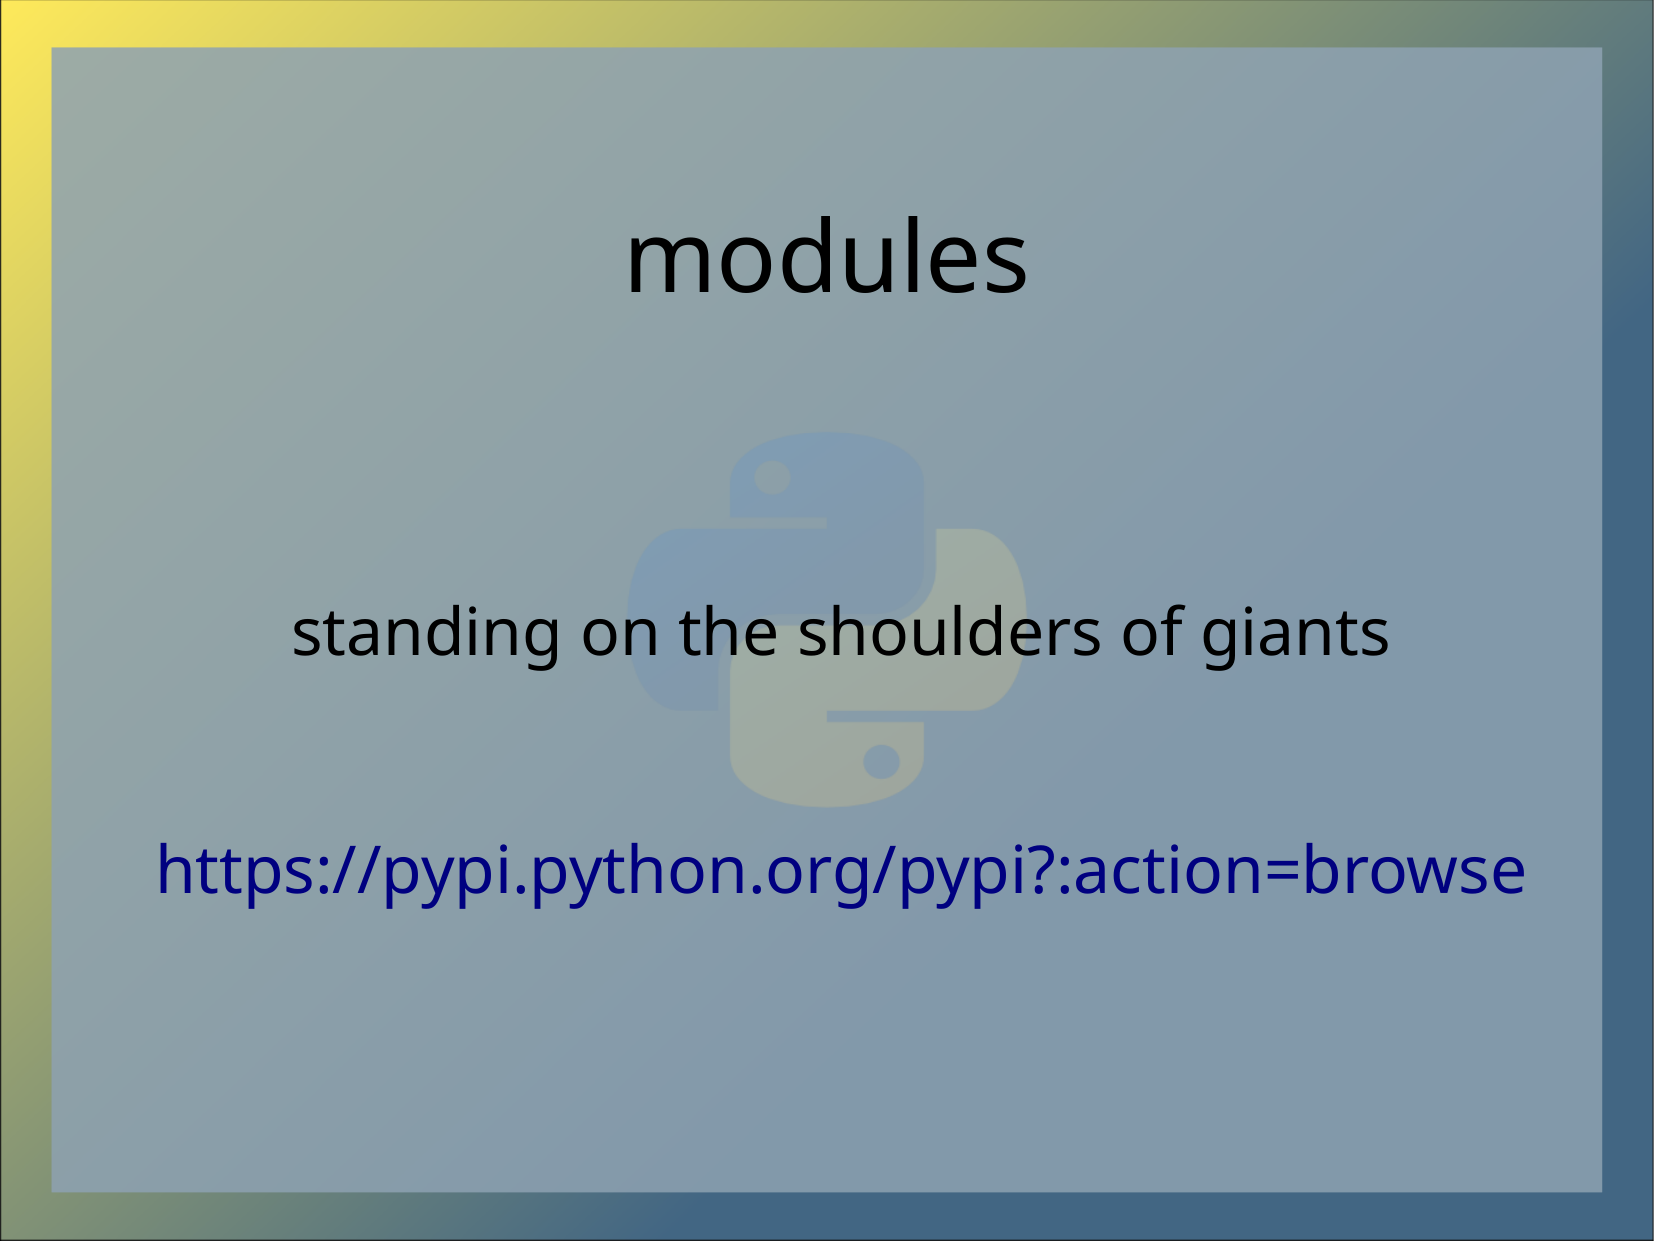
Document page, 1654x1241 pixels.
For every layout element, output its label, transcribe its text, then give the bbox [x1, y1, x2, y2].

title modules [82, 150, 1571, 358]
list standing on the shoulders of giants https://pypi.python.org/pypi?:action=browse [82, 585, 1571, 916]
picture [0, 0, 1654, 1241]
